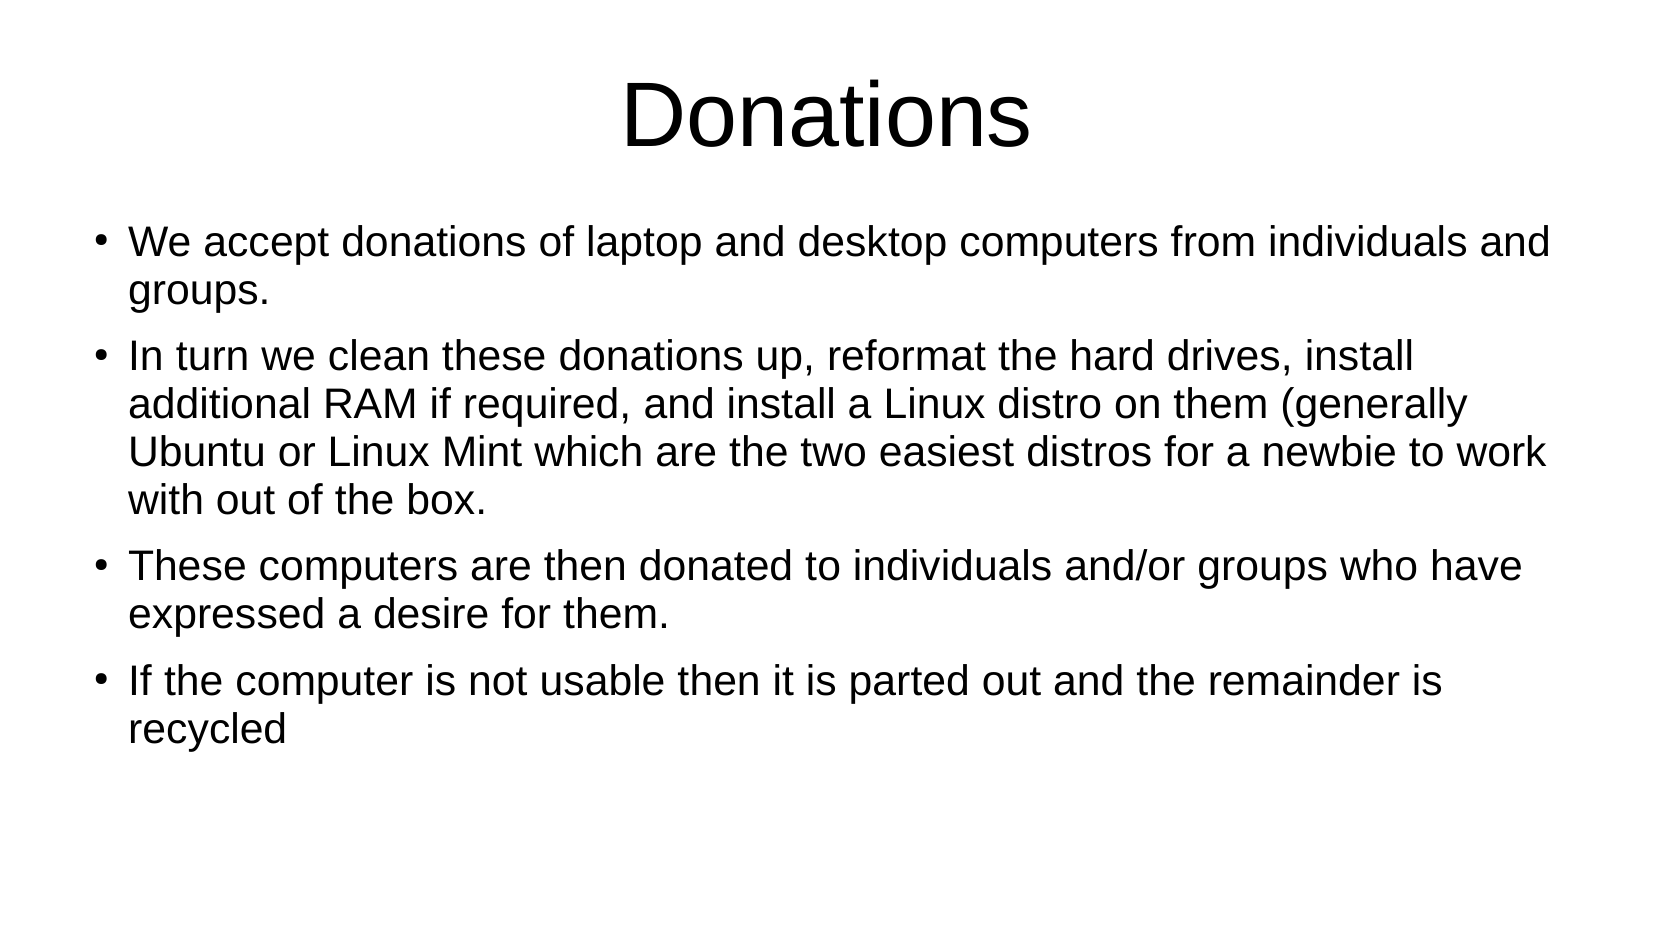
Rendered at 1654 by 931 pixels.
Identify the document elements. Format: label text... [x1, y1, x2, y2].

list We accept donations of laptop and desktop computers from individuals and groups. In turn we clean these donations up, reformat the hard drives, install additional RAM if required, and install a Linux distro on them (generally Ubuntu or Linux Mint which are the two easiest distros for a newbie to work with out of the box. These computers are then donated to individuals and/or groups who have expressed a desire for them. If the computer is not usable then it is parted out and the remainder is recycled [82, 217, 1571, 758]
title Donations [82, 37, 1571, 193]
